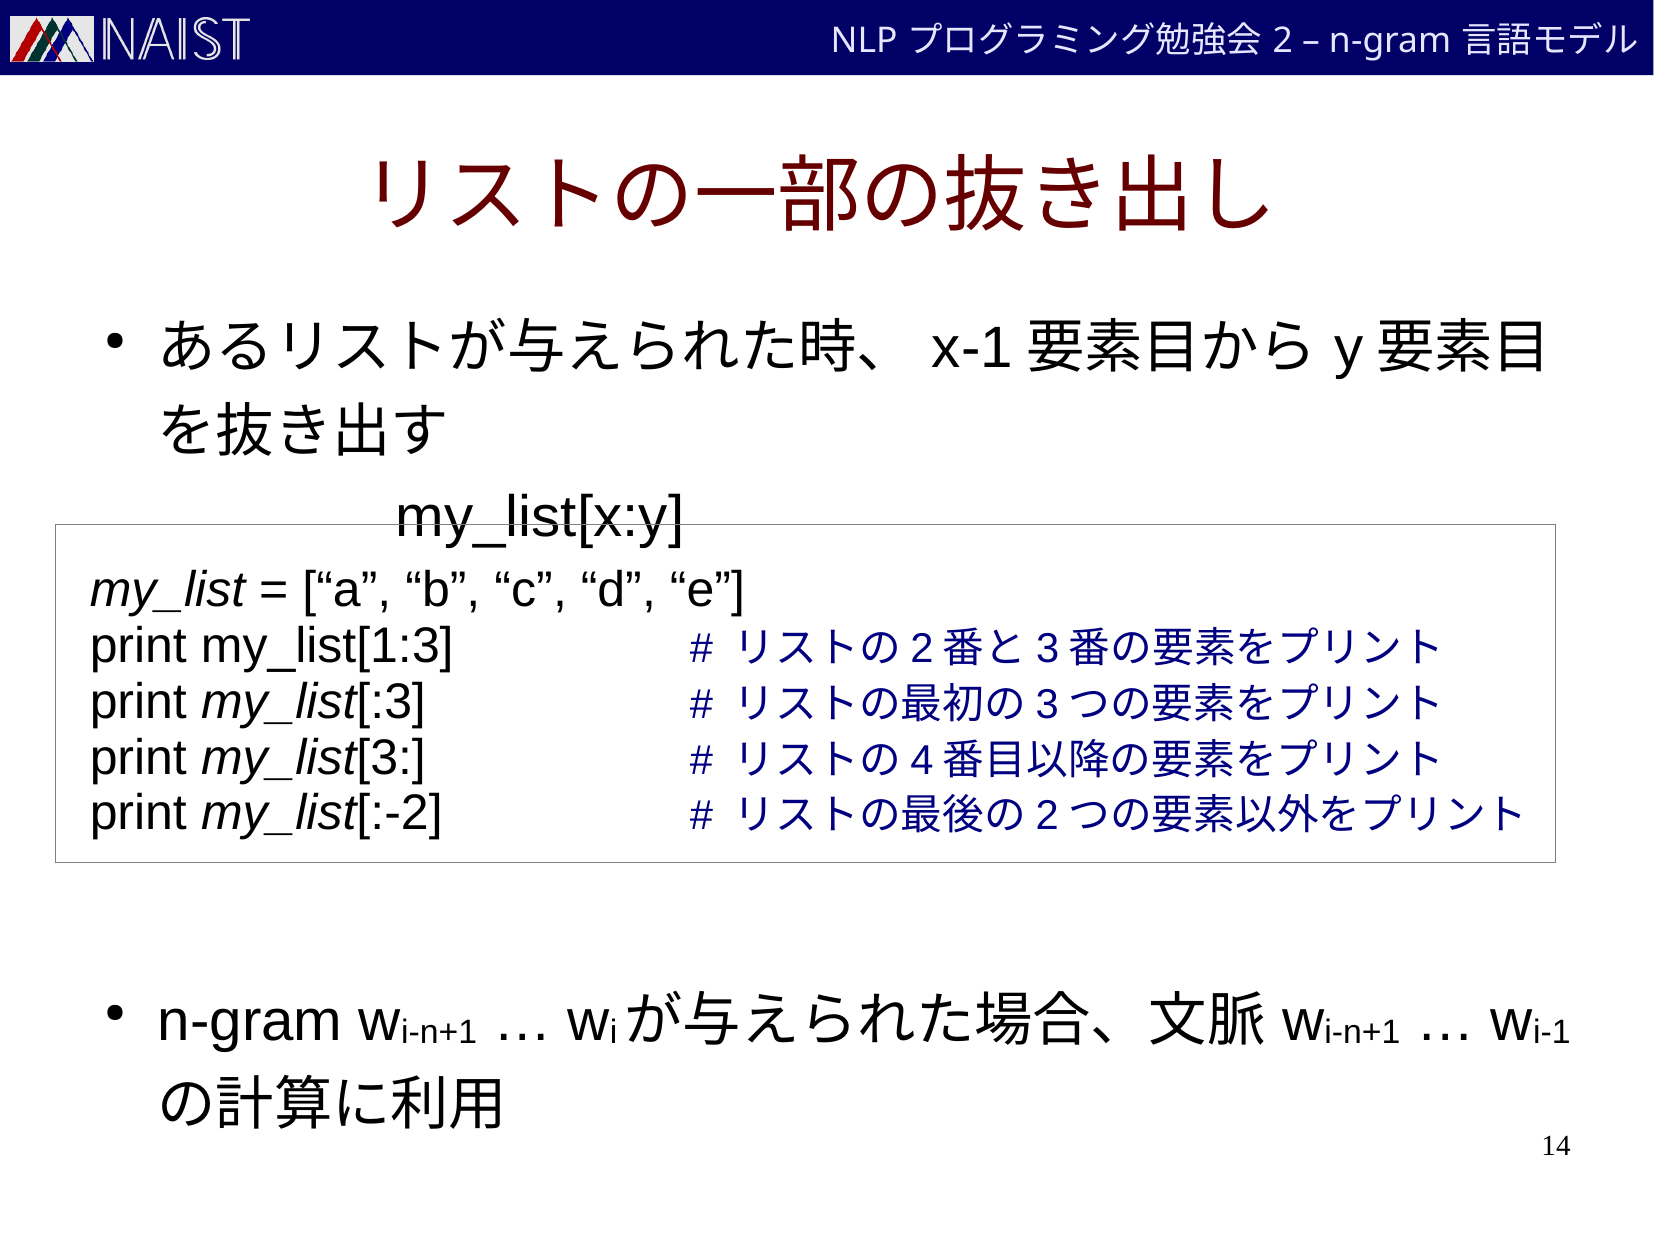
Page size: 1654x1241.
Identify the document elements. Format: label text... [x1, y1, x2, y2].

list あるリストが与えられた時、x-1要素目からy要素目を抜き出す my_list[x:y] n-gram wi-n+1 … wiが与えられた場合、文脈wi-n+1 … wi-1の計算に利用 [86, 525, 1555, 862]
picture [10, 16, 94, 62]
list あるリストが与えられた時、x-1要素目からy要素目を抜き出す my_list[x:y] n-gram wi-n+1 … wiが与えられた場合、文脈wi-n+1 … wi-1の計算に利用 [86, 300, 1576, 1119]
title リストの一部の抜き出し [75, 92, 1564, 285]
text_box my_list = [“a”, “b”, “c”, “d”, “e”] print my_list[1:3] # リストの2番と3番の要素をプリント print my_list[:3] # リストの最初の3つの要素をプリント print my_list[3:] # リストの4番目以降の要素をプリント print my_list[:-2] # リストの最後の2つの要素以外をプリント [75, 554, 1543, 848]
picture [102, 17, 251, 60]
